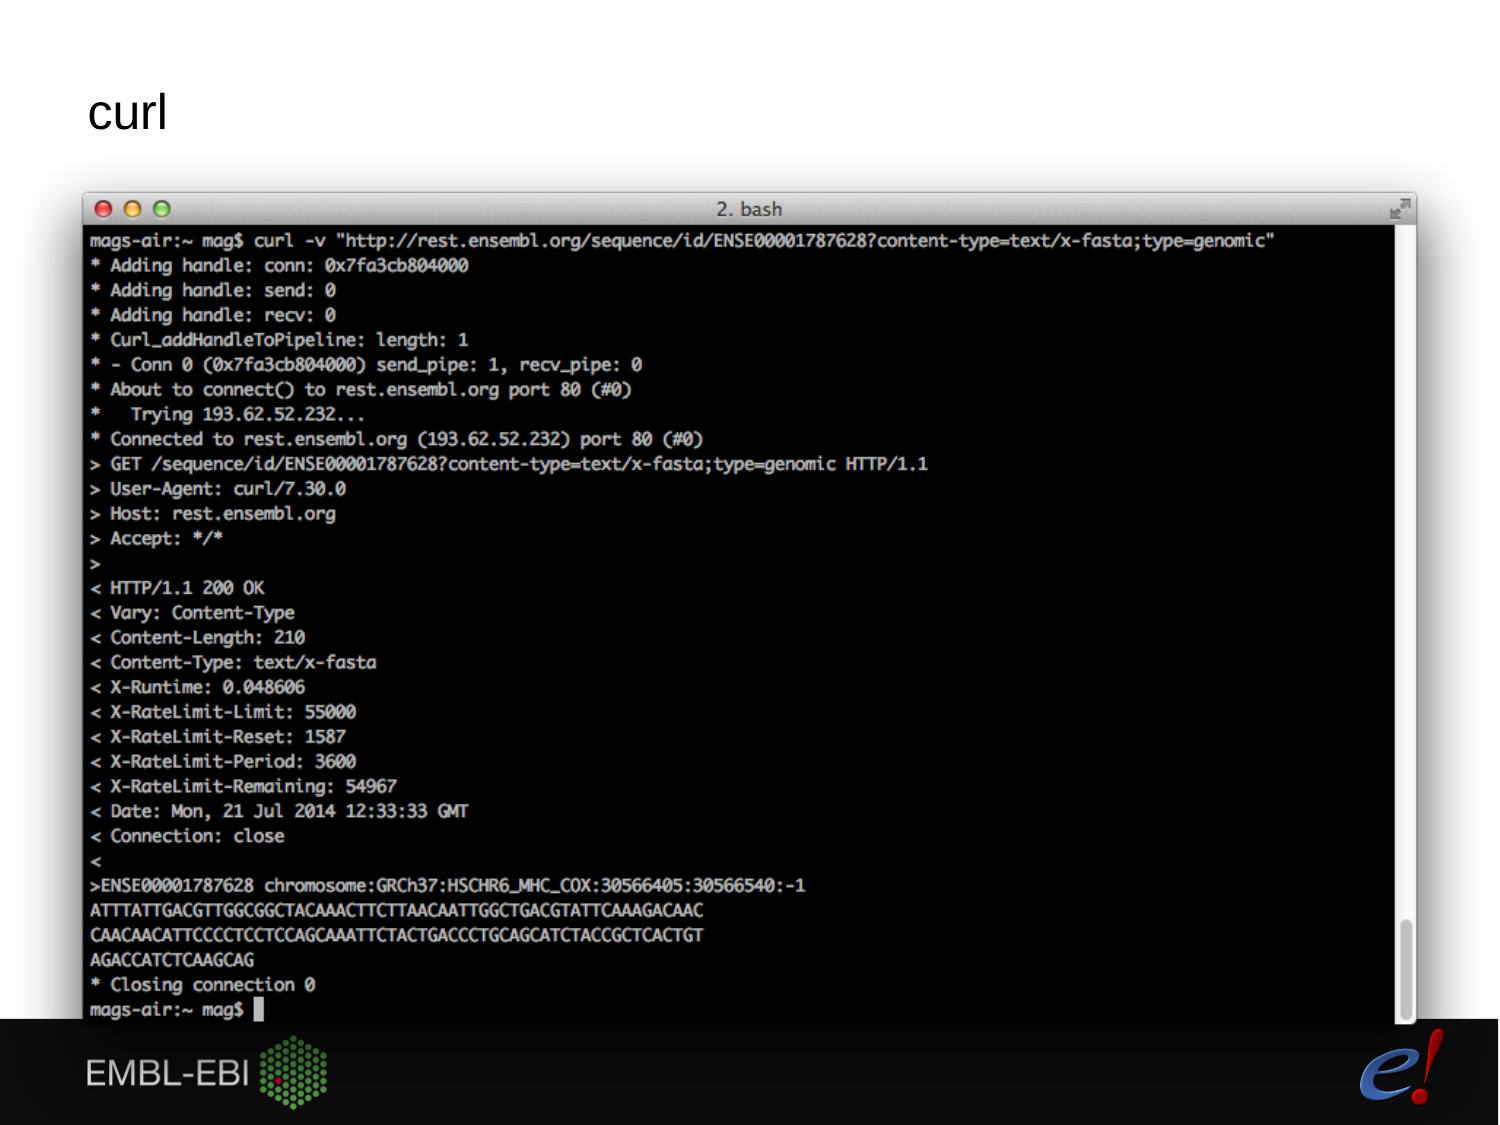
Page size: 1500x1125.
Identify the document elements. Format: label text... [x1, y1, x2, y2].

picture [0, 142, 1500, 1125]
title curl [87, 50, 1425, 142]
